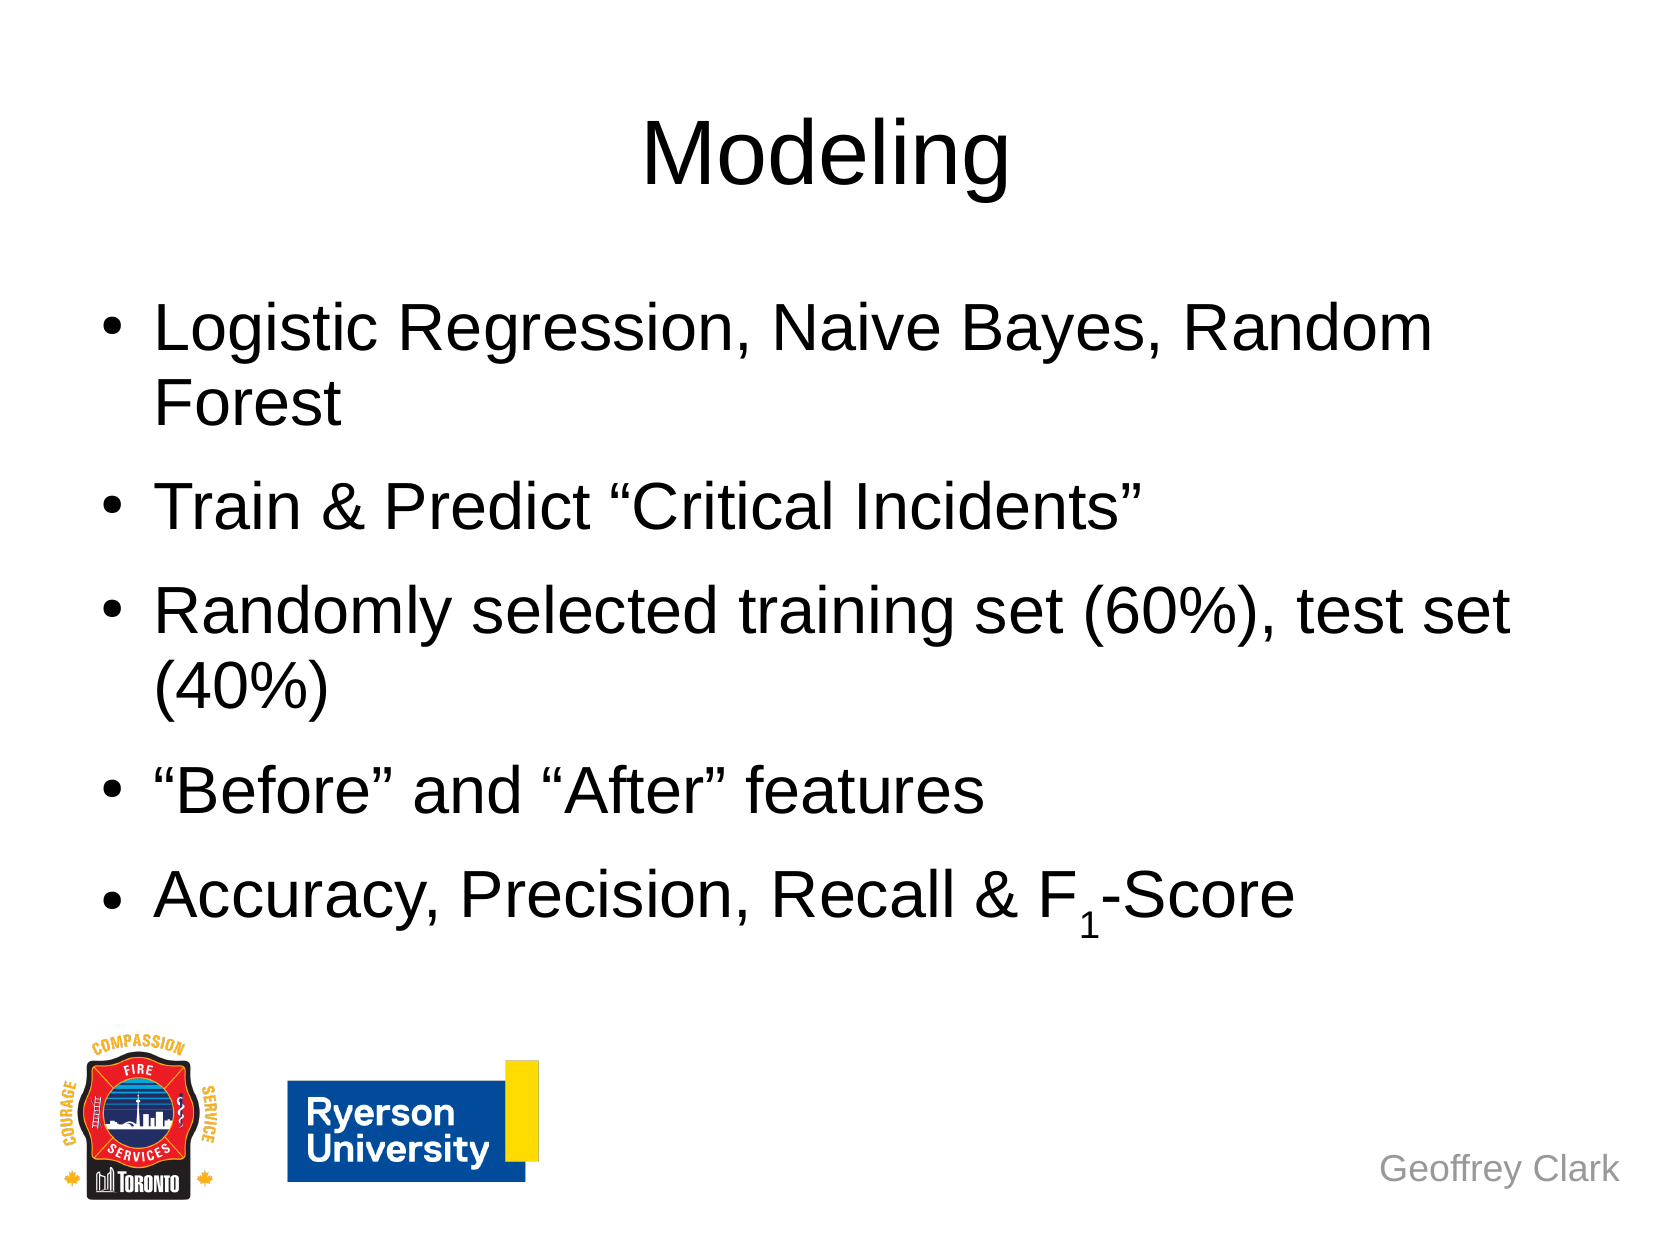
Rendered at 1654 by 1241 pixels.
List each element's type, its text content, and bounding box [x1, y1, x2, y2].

text_box Geoffrey Clark [1364, 1140, 1636, 1197]
picture [60, 1034, 217, 1200]
title Modeling [82, 49, 1571, 257]
picture [254, 1027, 571, 1216]
list Logistic Regression, Naive Bayes, Random Forest Train & Predict “Critical Incidents” Randomly selected training set (60%), test set (40%) “Before” and “After” features Accuracy, Precision, Recall & F1-Score [82, 290, 1571, 1010]
